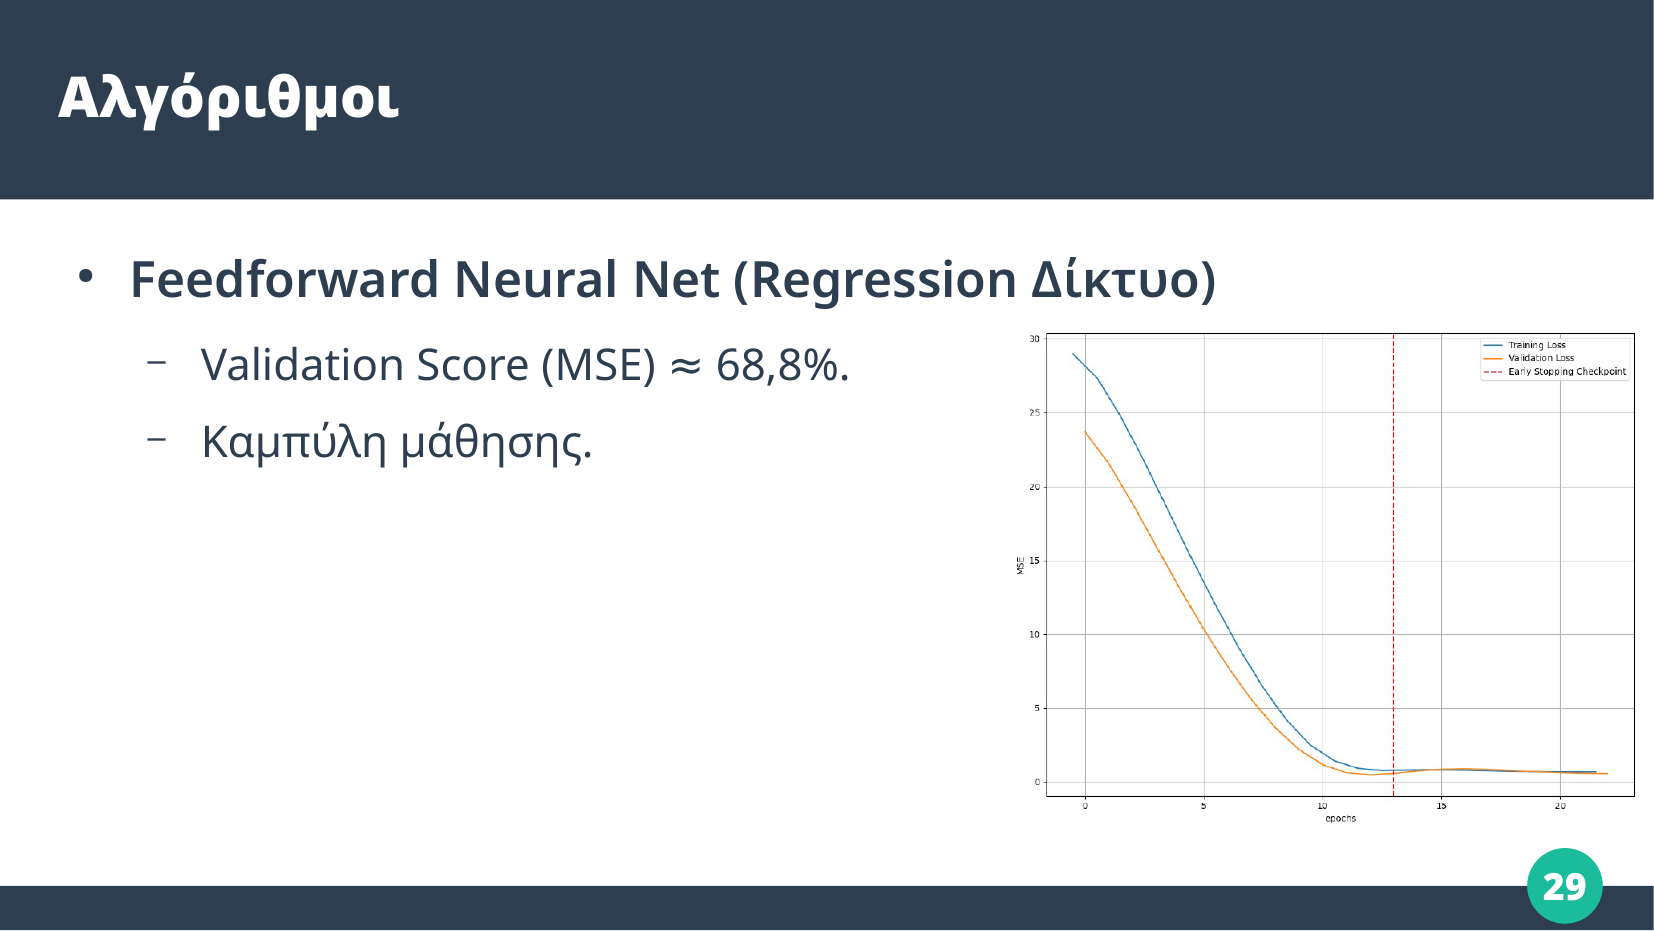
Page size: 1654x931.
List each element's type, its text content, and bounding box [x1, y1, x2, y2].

list Feedforward Neural Net (Regression Δίκτυο) Validation Score (MSE) ≈ 68,8%. Καμπύλη μάθησης. [59, 243, 1595, 864]
picture [1012, 326, 1639, 826]
title Αλγόριθμοι [59, 37, 1595, 156]
